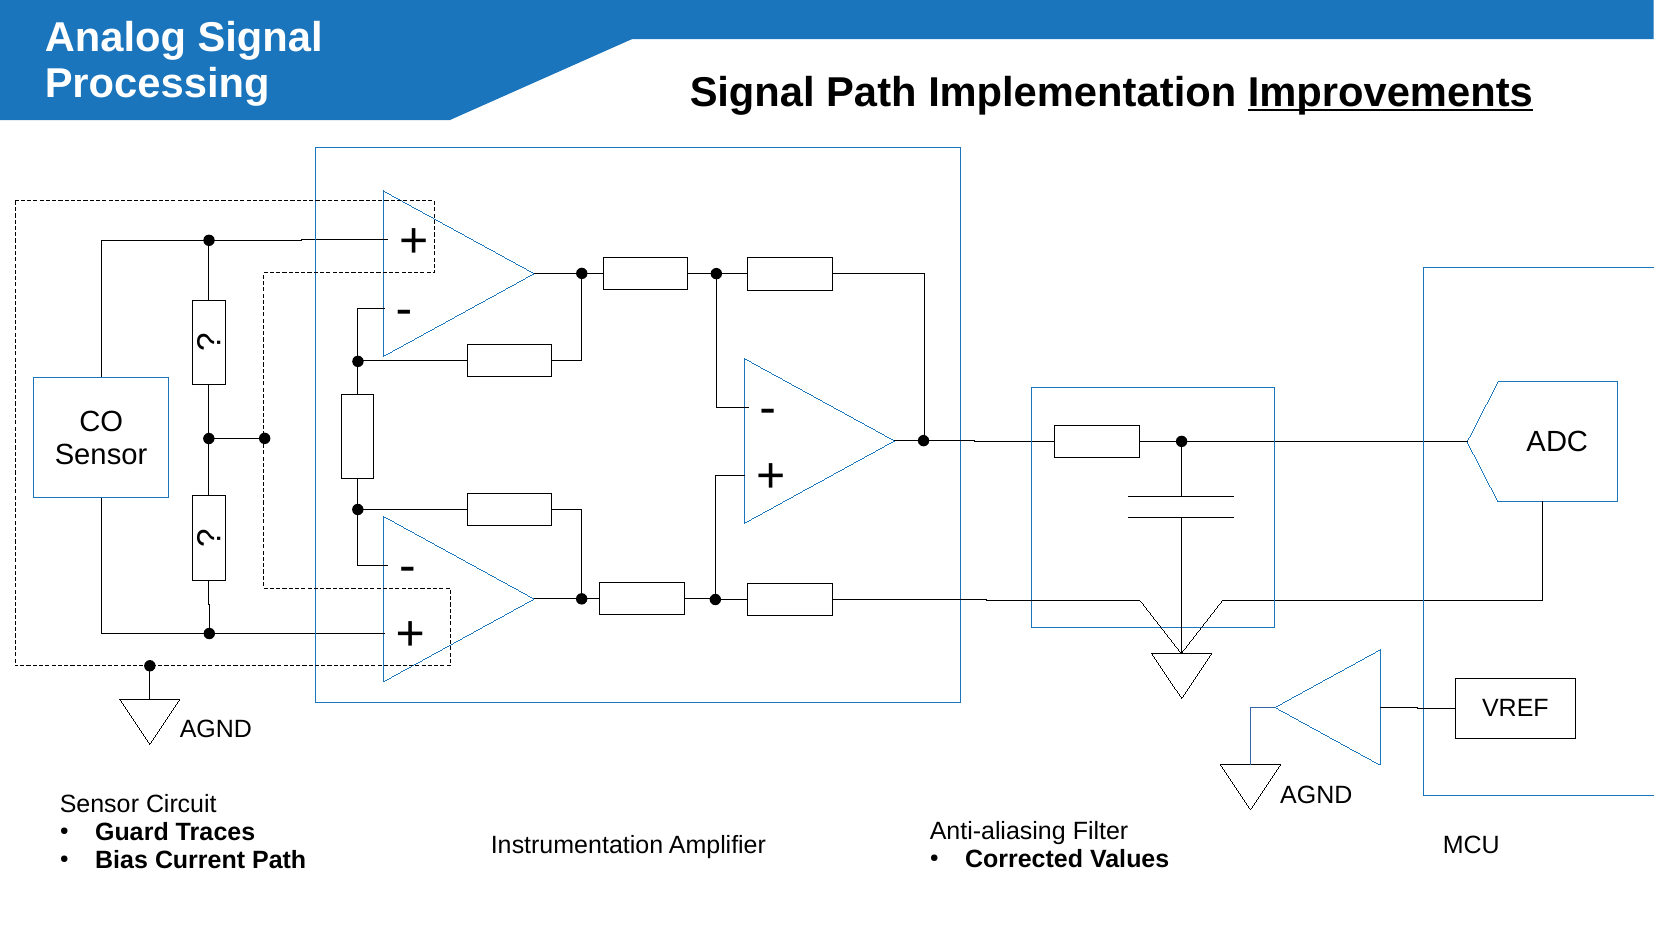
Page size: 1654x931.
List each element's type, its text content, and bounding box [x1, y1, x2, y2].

text_box Analog Signal Processing [30, 0, 541, 121]
text_box CO Sensor [33, 377, 169, 498]
text_box [1175, 435, 1188, 448]
text_box - [384, 273, 411, 344]
text_box [144, 660, 156, 672]
text_box [203, 432, 215, 445]
text_box + [384, 598, 411, 669]
text_box [576, 267, 588, 280]
text_box [575, 593, 588, 605]
text_box ADC [1512, 382, 1603, 501]
text_box MCU [1337, 809, 1606, 880]
text_box [352, 355, 364, 368]
text_box [203, 627, 215, 640]
text_box [203, 234, 215, 247]
text_box ? [192, 495, 226, 581]
text_box AGND [155, 699, 276, 760]
text_box [710, 267, 723, 280]
text_box ? [192, 300, 226, 385]
text_box + [387, 204, 414, 276]
text_box + [744, 440, 771, 511]
text_box - [748, 371, 775, 443]
text_box [352, 503, 364, 516]
text_box Signal Path Implementation Improvements [675, 38, 1591, 147]
text_box [259, 432, 271, 445]
text_box Sensor Circuit Guard Traces Bias Current Path [45, 764, 376, 900]
text_box AGND [1256, 764, 1377, 825]
text_box Instrumentation Amplifier [376, 809, 883, 880]
text_box VREF [1455, 678, 1576, 739]
text_box - [387, 530, 414, 601]
text_box Anti-aliasing Filter Corrected Values [915, 795, 1246, 894]
text_box [709, 593, 722, 606]
text_box [917, 434, 930, 447]
